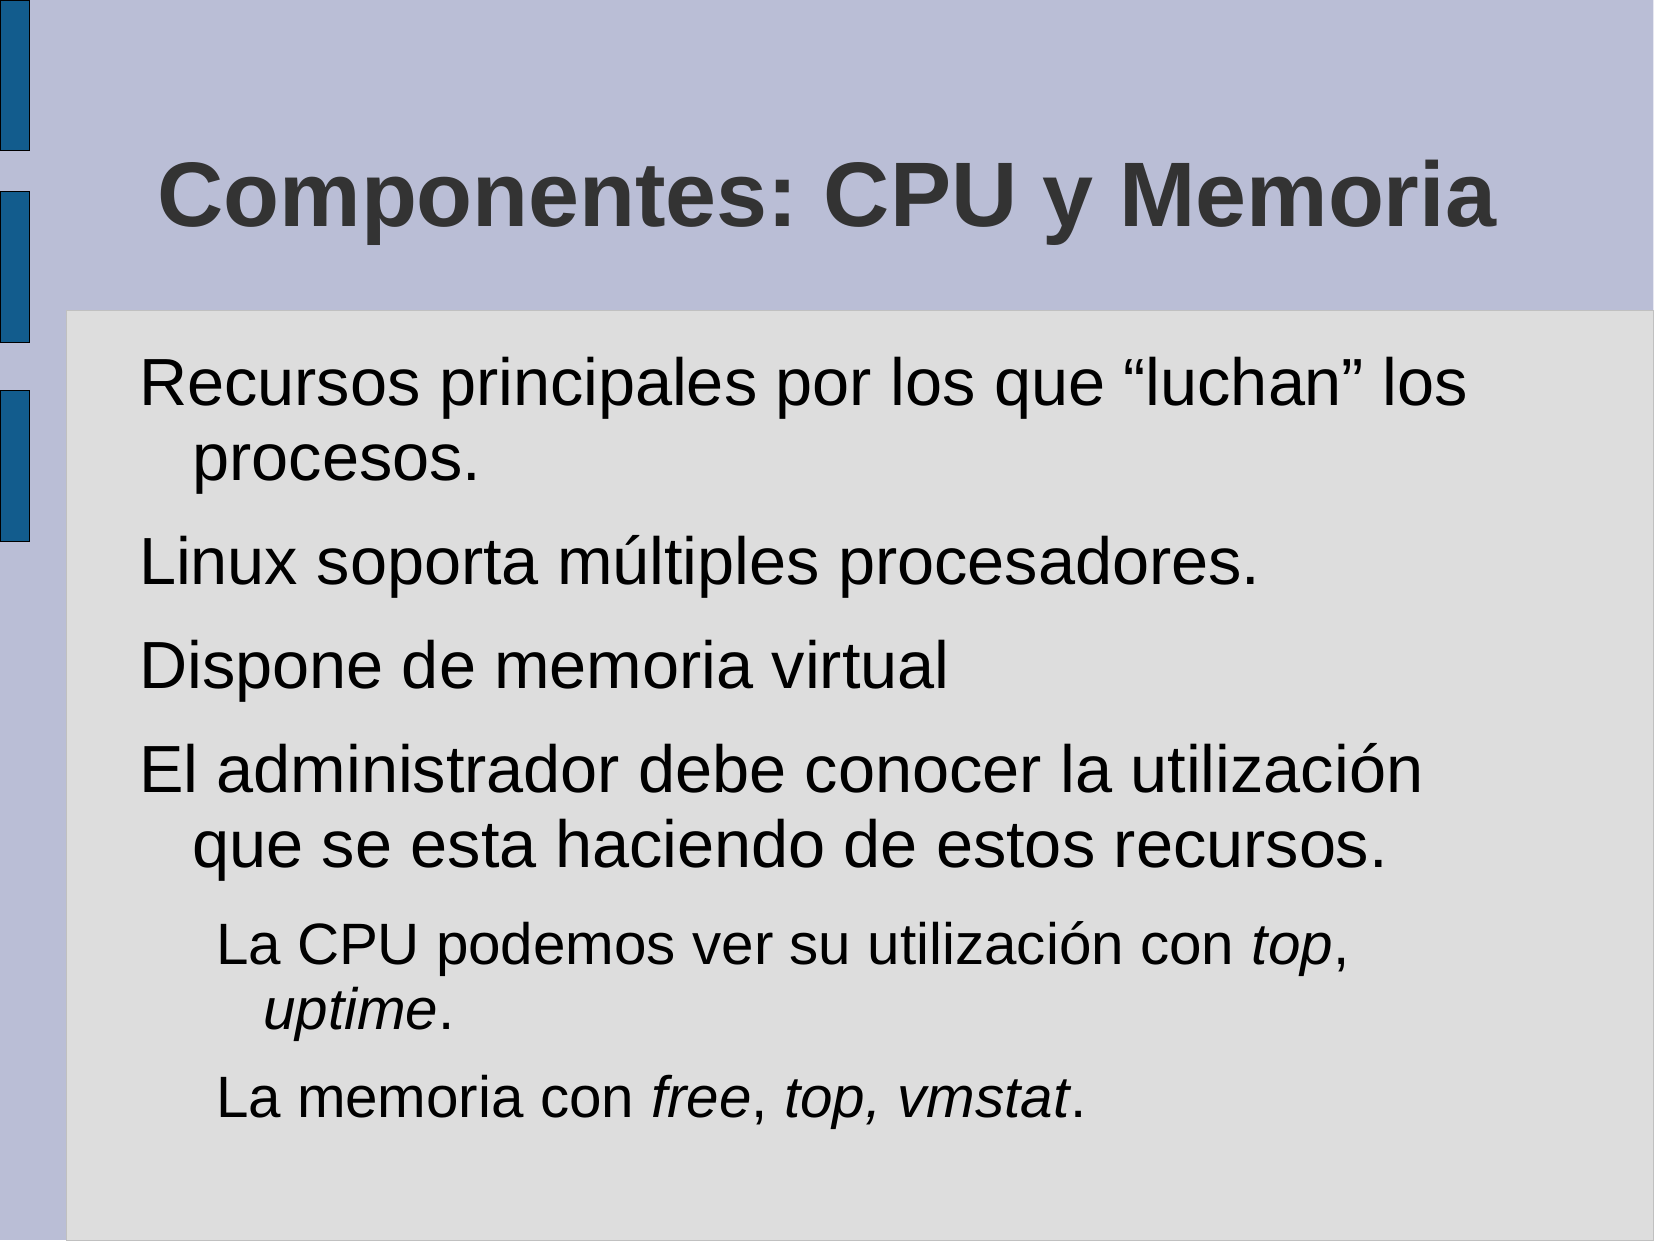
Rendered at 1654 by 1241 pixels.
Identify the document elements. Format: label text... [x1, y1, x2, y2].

list Recursos principales por los que “luchan” los procesos. Linux soporta múltiples procesadores. Dispone de memoria virtual El administrador debe conocer la utilización que se esta haciendo de estos recursos. La CPU podemos ver su utilización con top, uptime. La memoria con free, top, vmstat. [121, 344, 1534, 1131]
title Componentes: CPU y Memoria [121, 91, 1534, 299]
